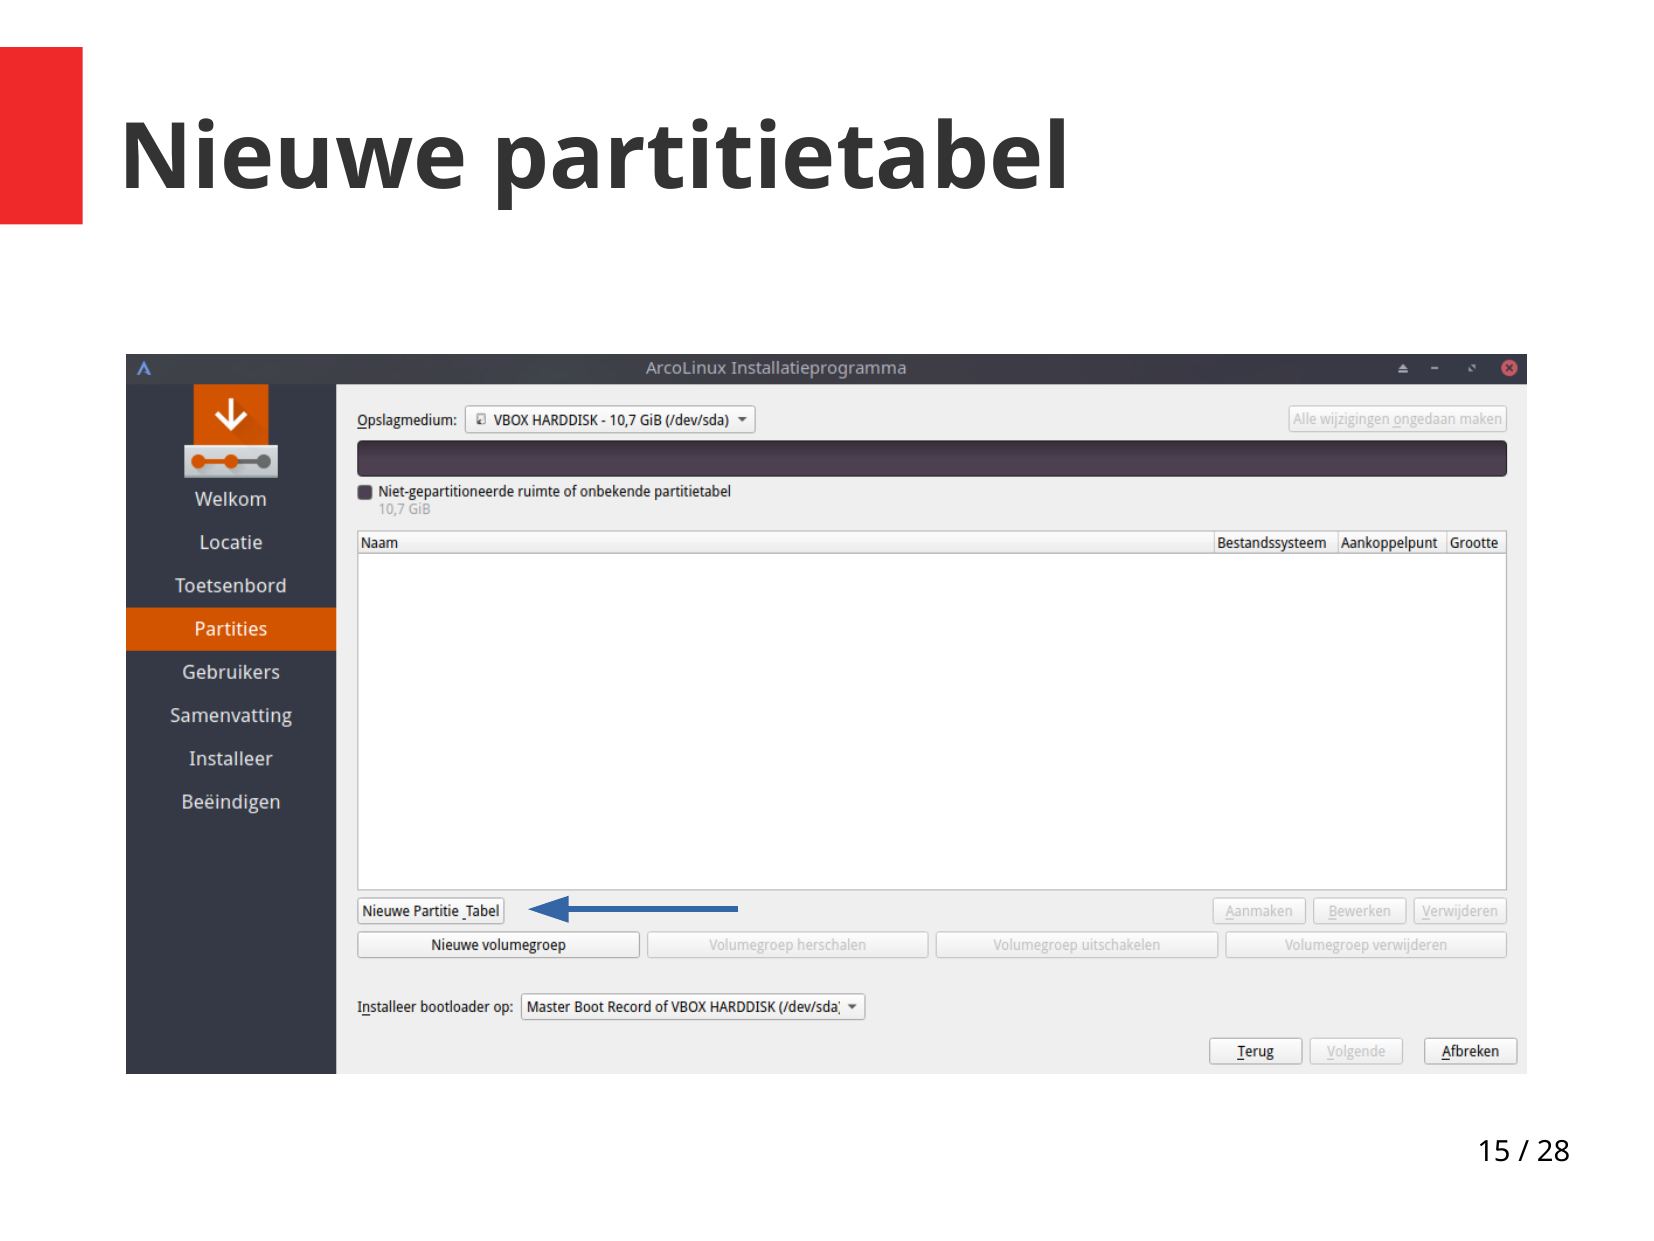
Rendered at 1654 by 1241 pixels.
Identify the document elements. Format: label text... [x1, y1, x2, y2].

picture [126, 354, 1527, 1074]
title Nieuwe partitietabel [118, 49, 1571, 257]
